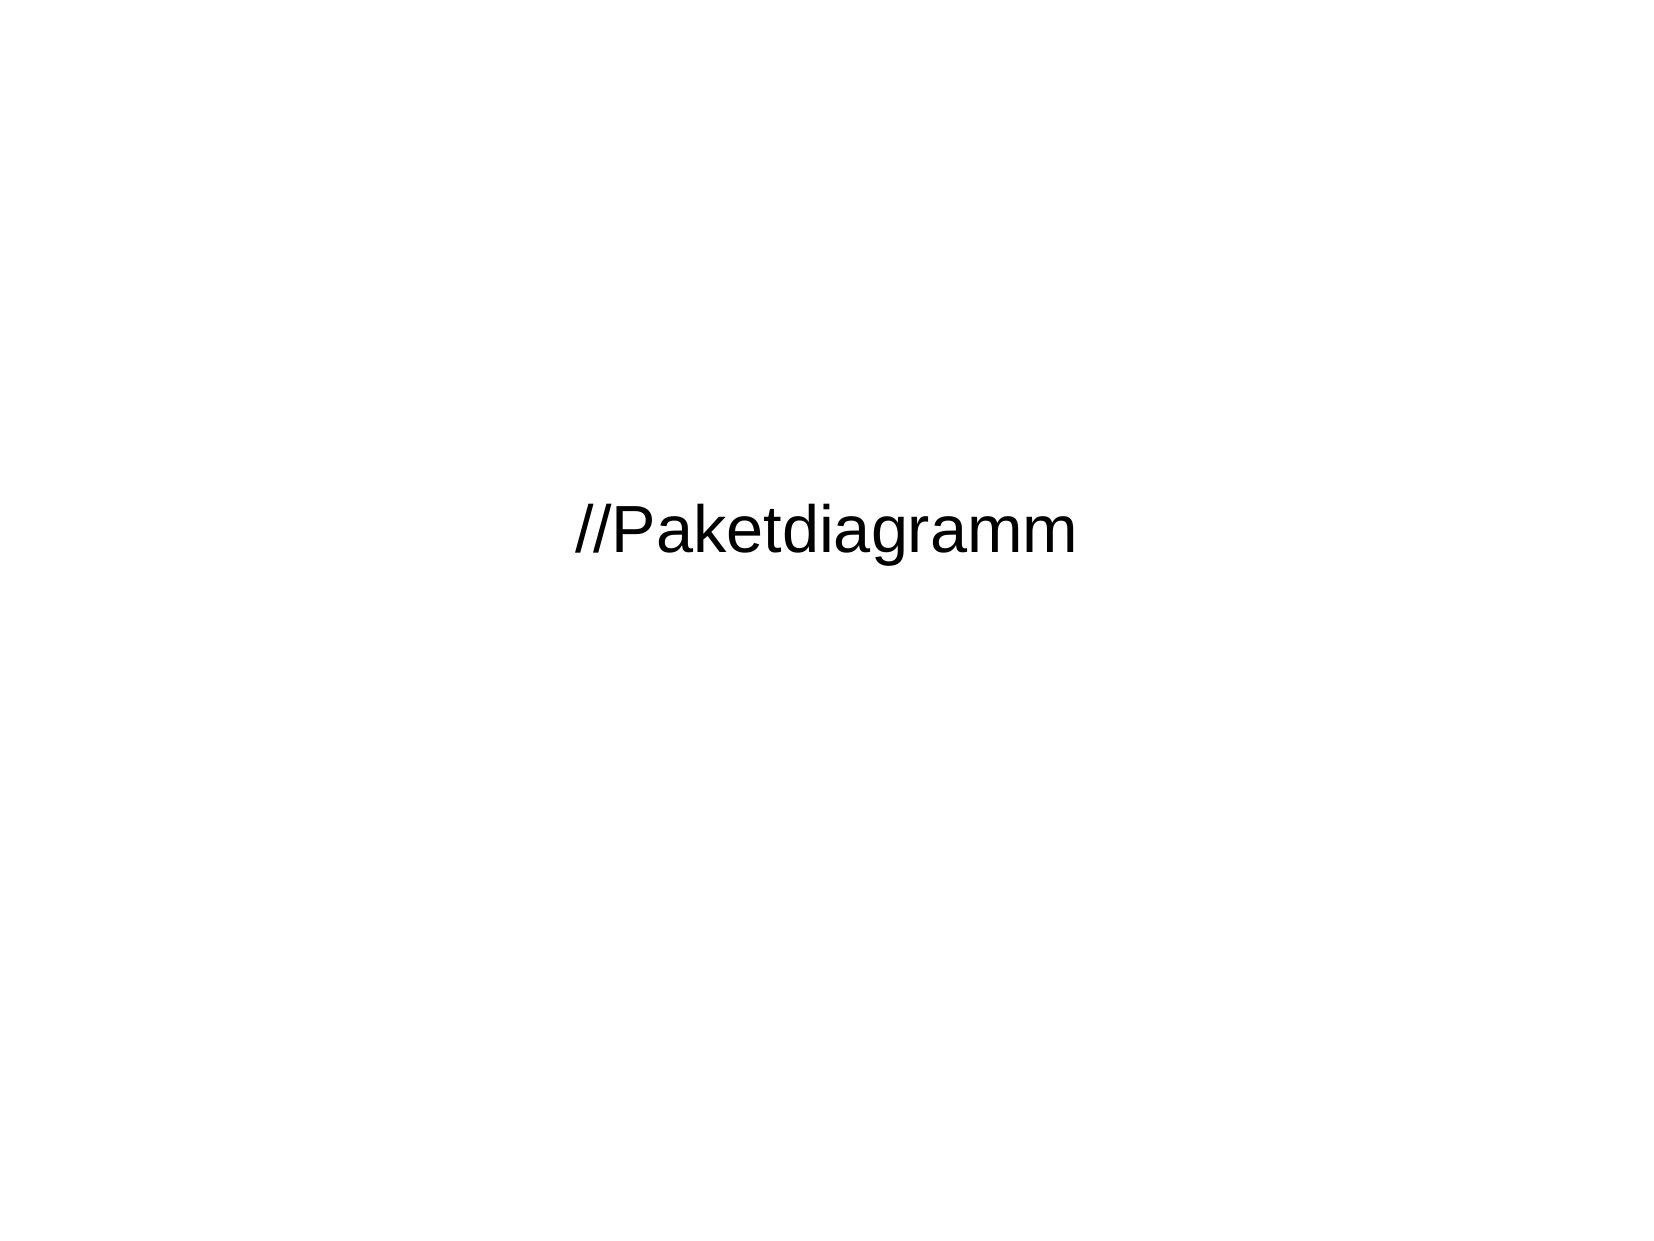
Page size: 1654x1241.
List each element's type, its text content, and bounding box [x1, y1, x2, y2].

subtitle //Paketdiagramm [82, 49, 1571, 1010]
